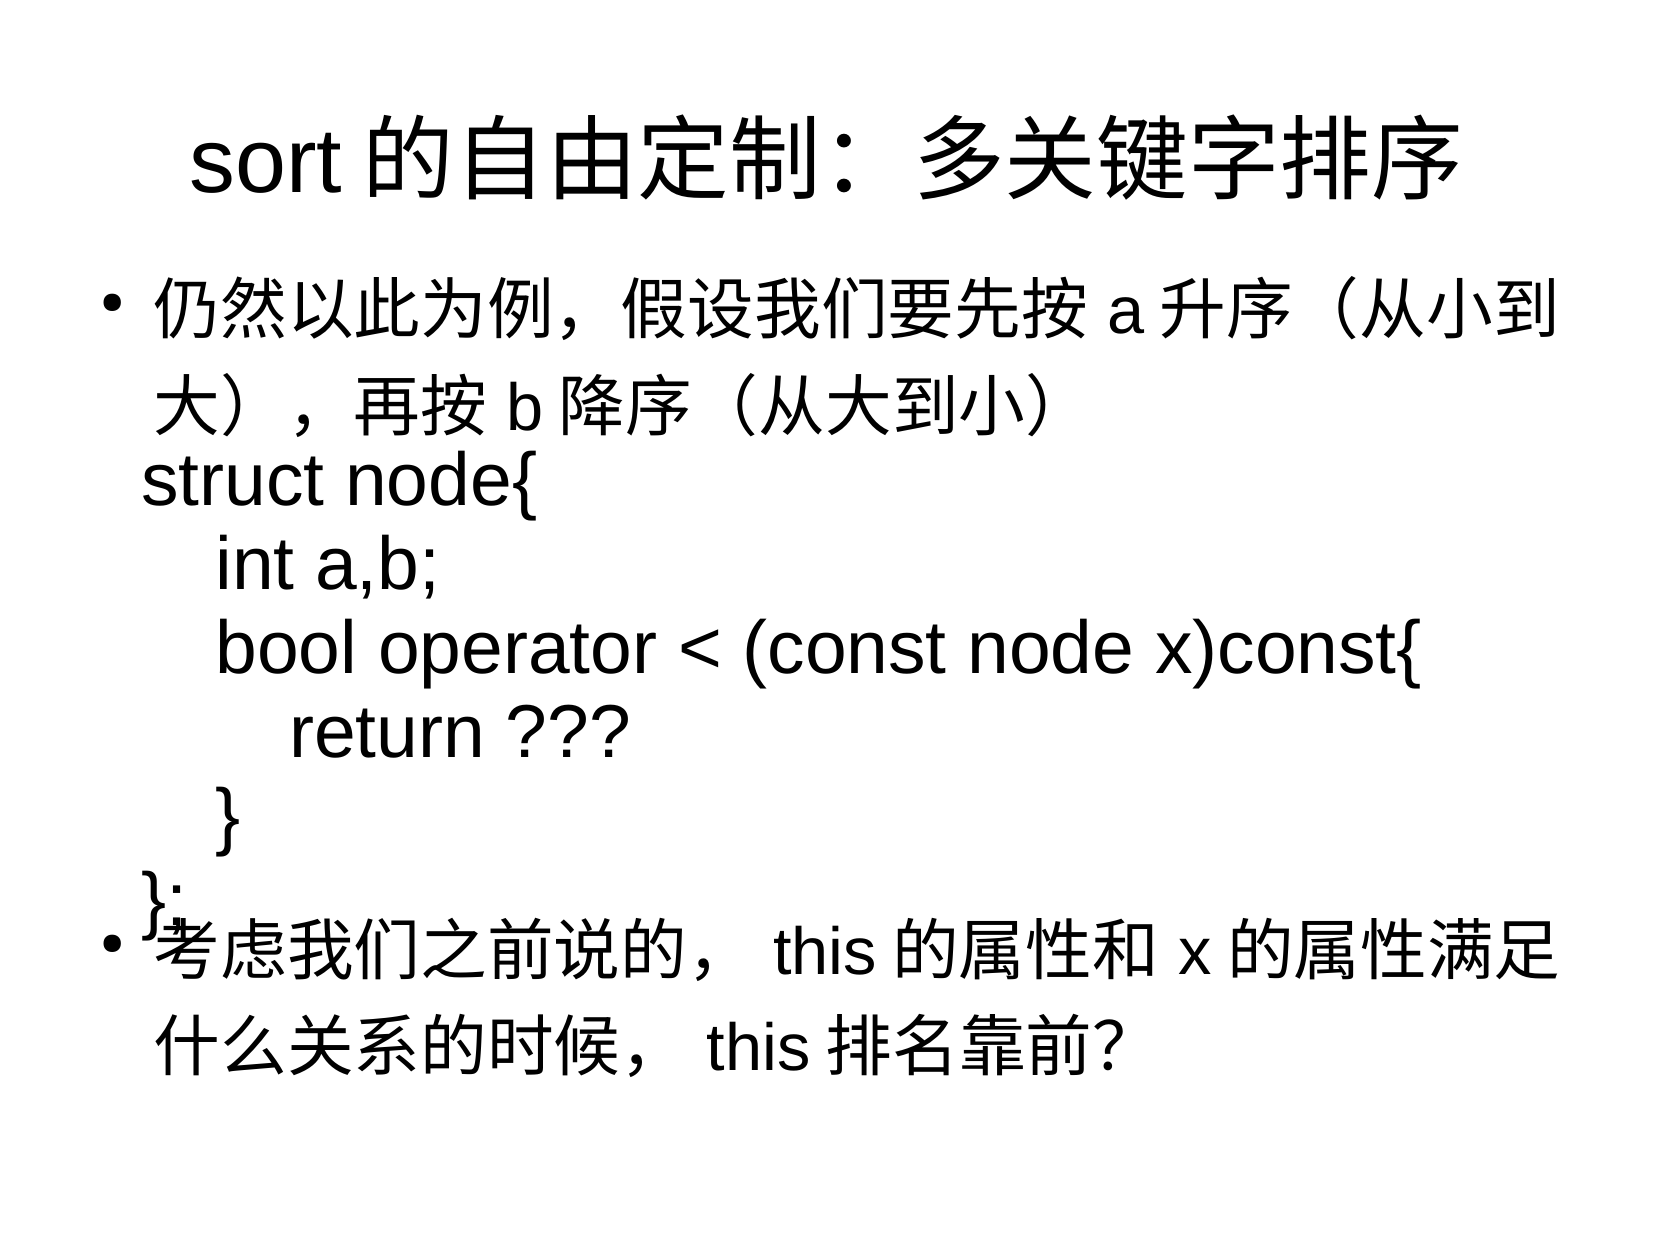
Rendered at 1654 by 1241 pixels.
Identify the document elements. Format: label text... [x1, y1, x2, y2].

list 仍然以此为例，假设我们要先按a升序（从小到大），再按b降序（从大到小） 考虑我们之前说的，this的属性和x的属性满足什么关系的时候，this排名靠前？ [82, 256, 1571, 1241]
text_box struct node{ int a,b; bool operator < (const node x)const{ return ??? } }; [126, 430, 1565, 949]
title sort的自由定制：多关键字排序 [82, 49, 1571, 256]
